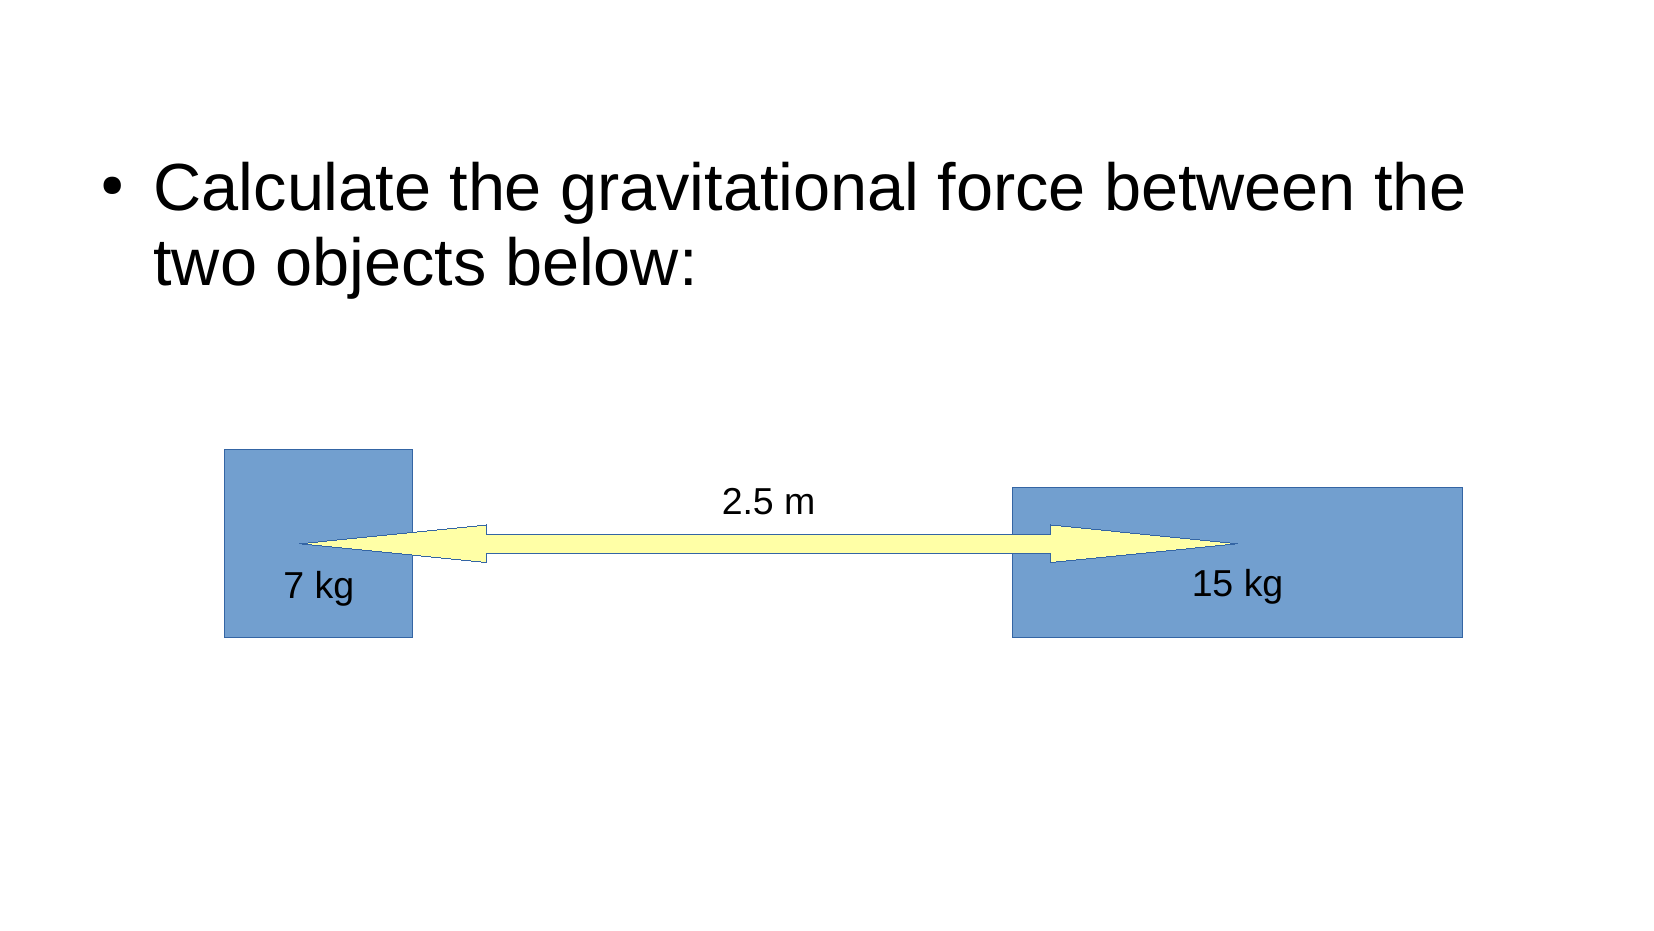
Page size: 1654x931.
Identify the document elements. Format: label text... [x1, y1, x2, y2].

text_box 15 kg [1012, 487, 1463, 638]
text_box 7 kg [224, 449, 413, 638]
text_box 2.5 m [299, 524, 1238, 563]
list Calculate the gravitational force between the two objects below: [82, 150, 1571, 758]
